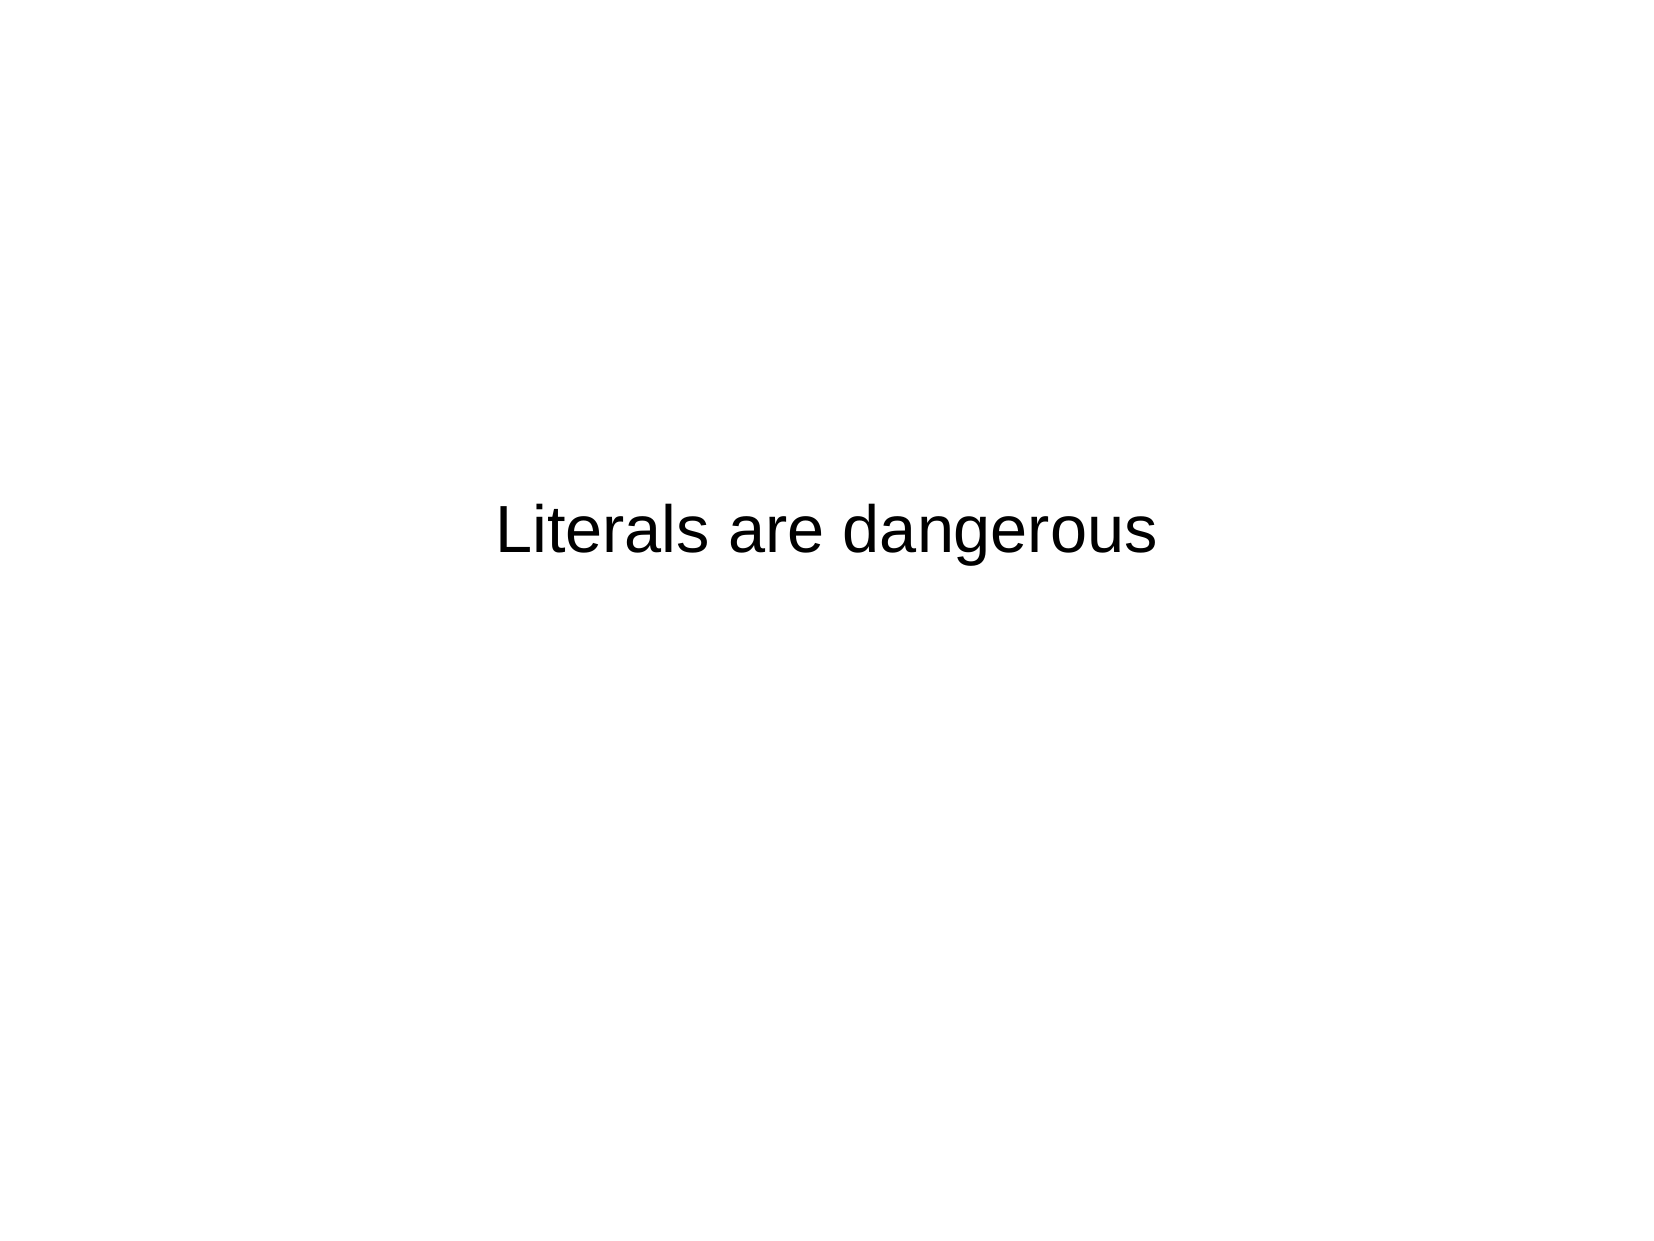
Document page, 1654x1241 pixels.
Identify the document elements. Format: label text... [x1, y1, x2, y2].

subtitle Literals are dangerous [82, 49, 1571, 1010]
